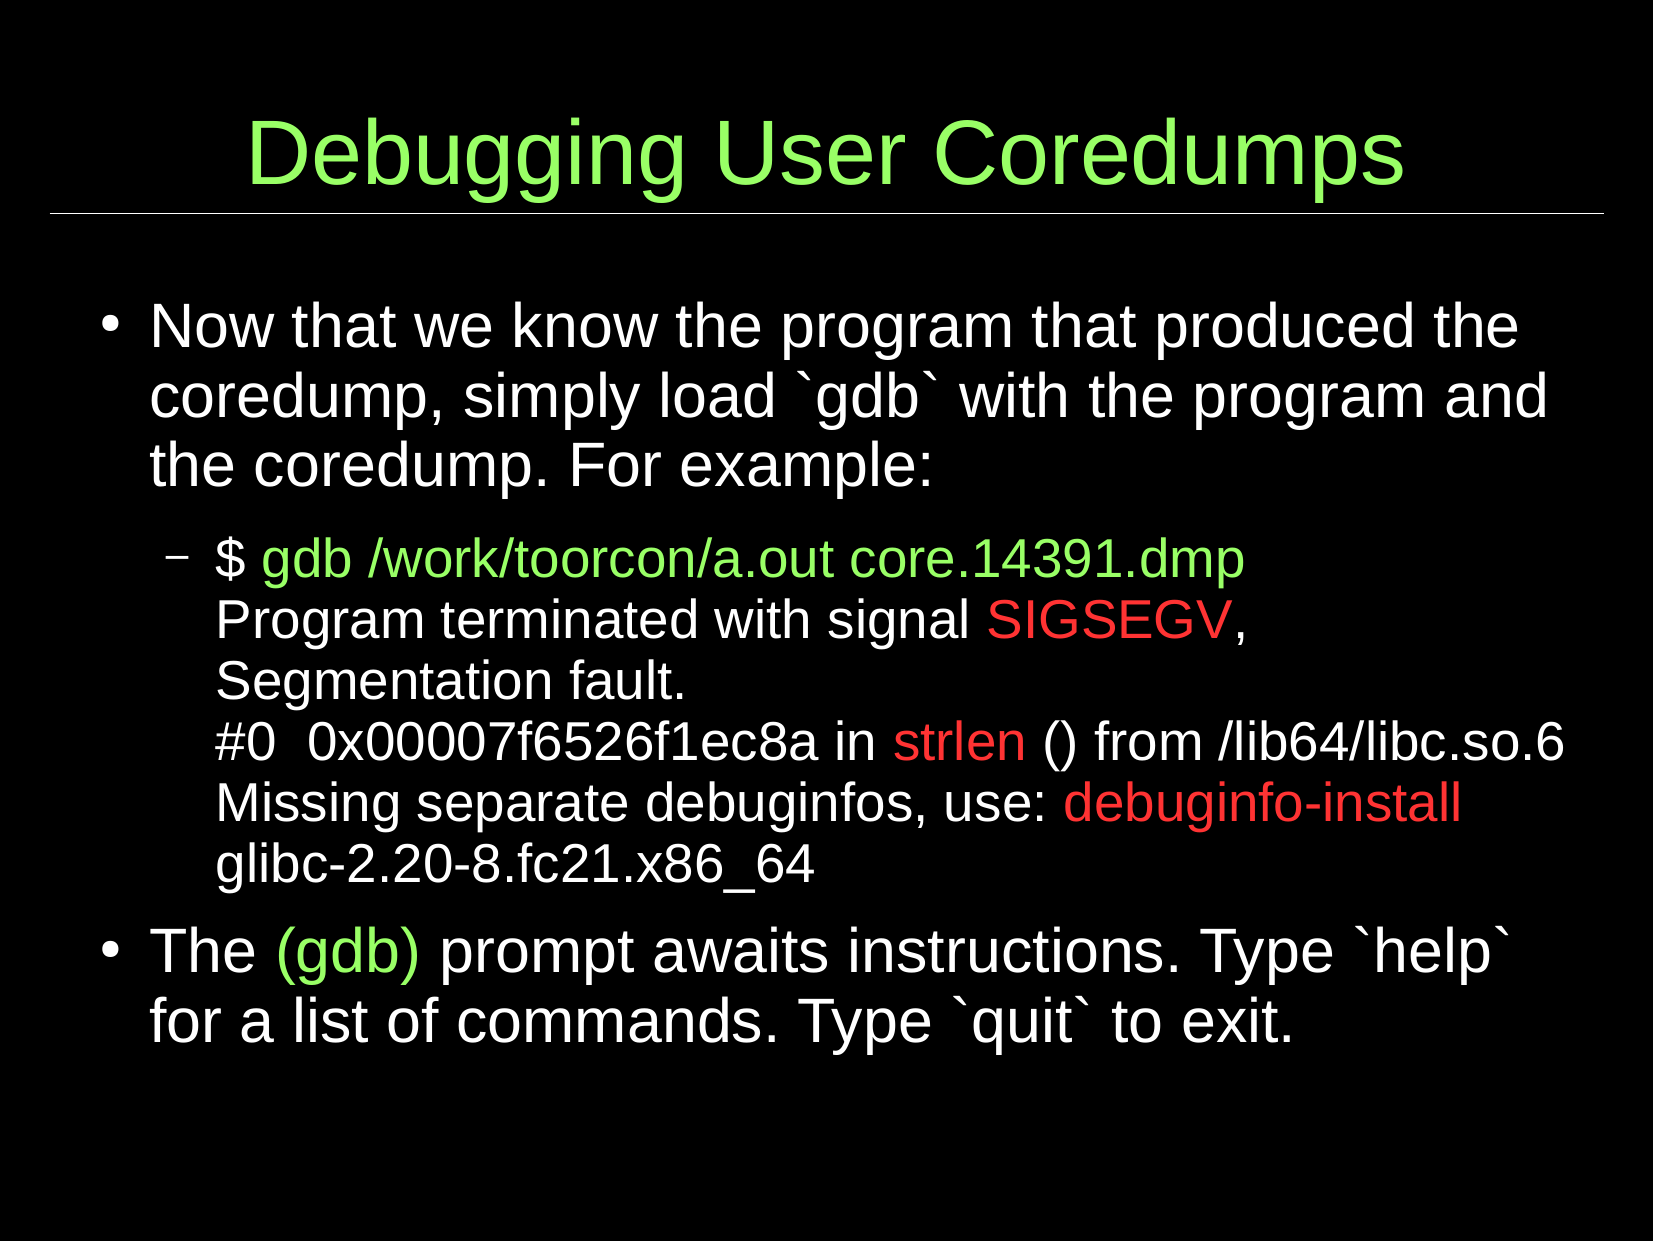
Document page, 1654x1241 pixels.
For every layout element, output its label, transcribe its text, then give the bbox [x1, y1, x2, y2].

title Debugging User Coredumps [82, 49, 1571, 257]
list Now that we know the program that produced the coredump, simply load `gdb` with the program and the coredump. For example: $ gdb /work/toorcon/a.out core.14391.dmp Program terminated with signal SIGSEGV, Segmentation fault. #0 0x00007f6526f1ec8a in strlen () from /lib64/libc.so.6 Missing separate debuginfos, use: debuginfo-install glibc-2.20-8.fc21.x86_64 The (gdb) prompt awaits instructions. Type `help` for a list of commands. Type `quit` to exit. [82, 290, 1571, 1111]
